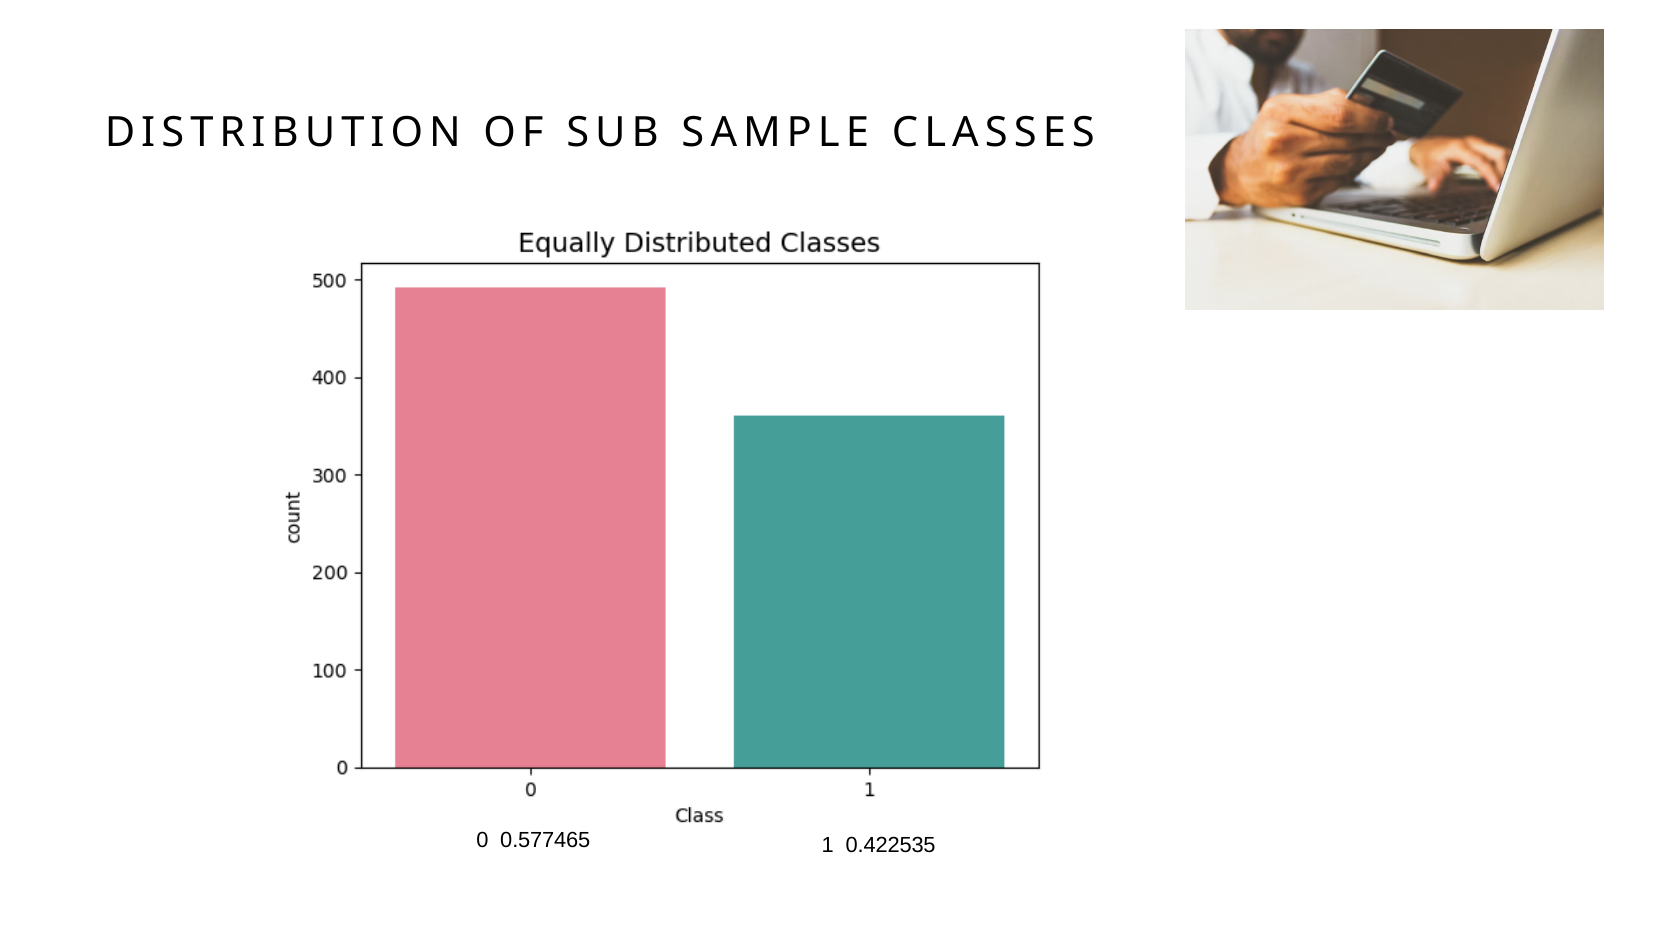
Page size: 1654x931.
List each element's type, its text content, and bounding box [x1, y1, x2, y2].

picture [1185, 29, 1604, 310]
text_box 1 0.422535 [806, 825, 972, 865]
text_box 0 0.577465 [461, 820, 642, 860]
picture [271, 218, 1051, 841]
text_box distribution of sub sample classes [90, 94, 1231, 225]
